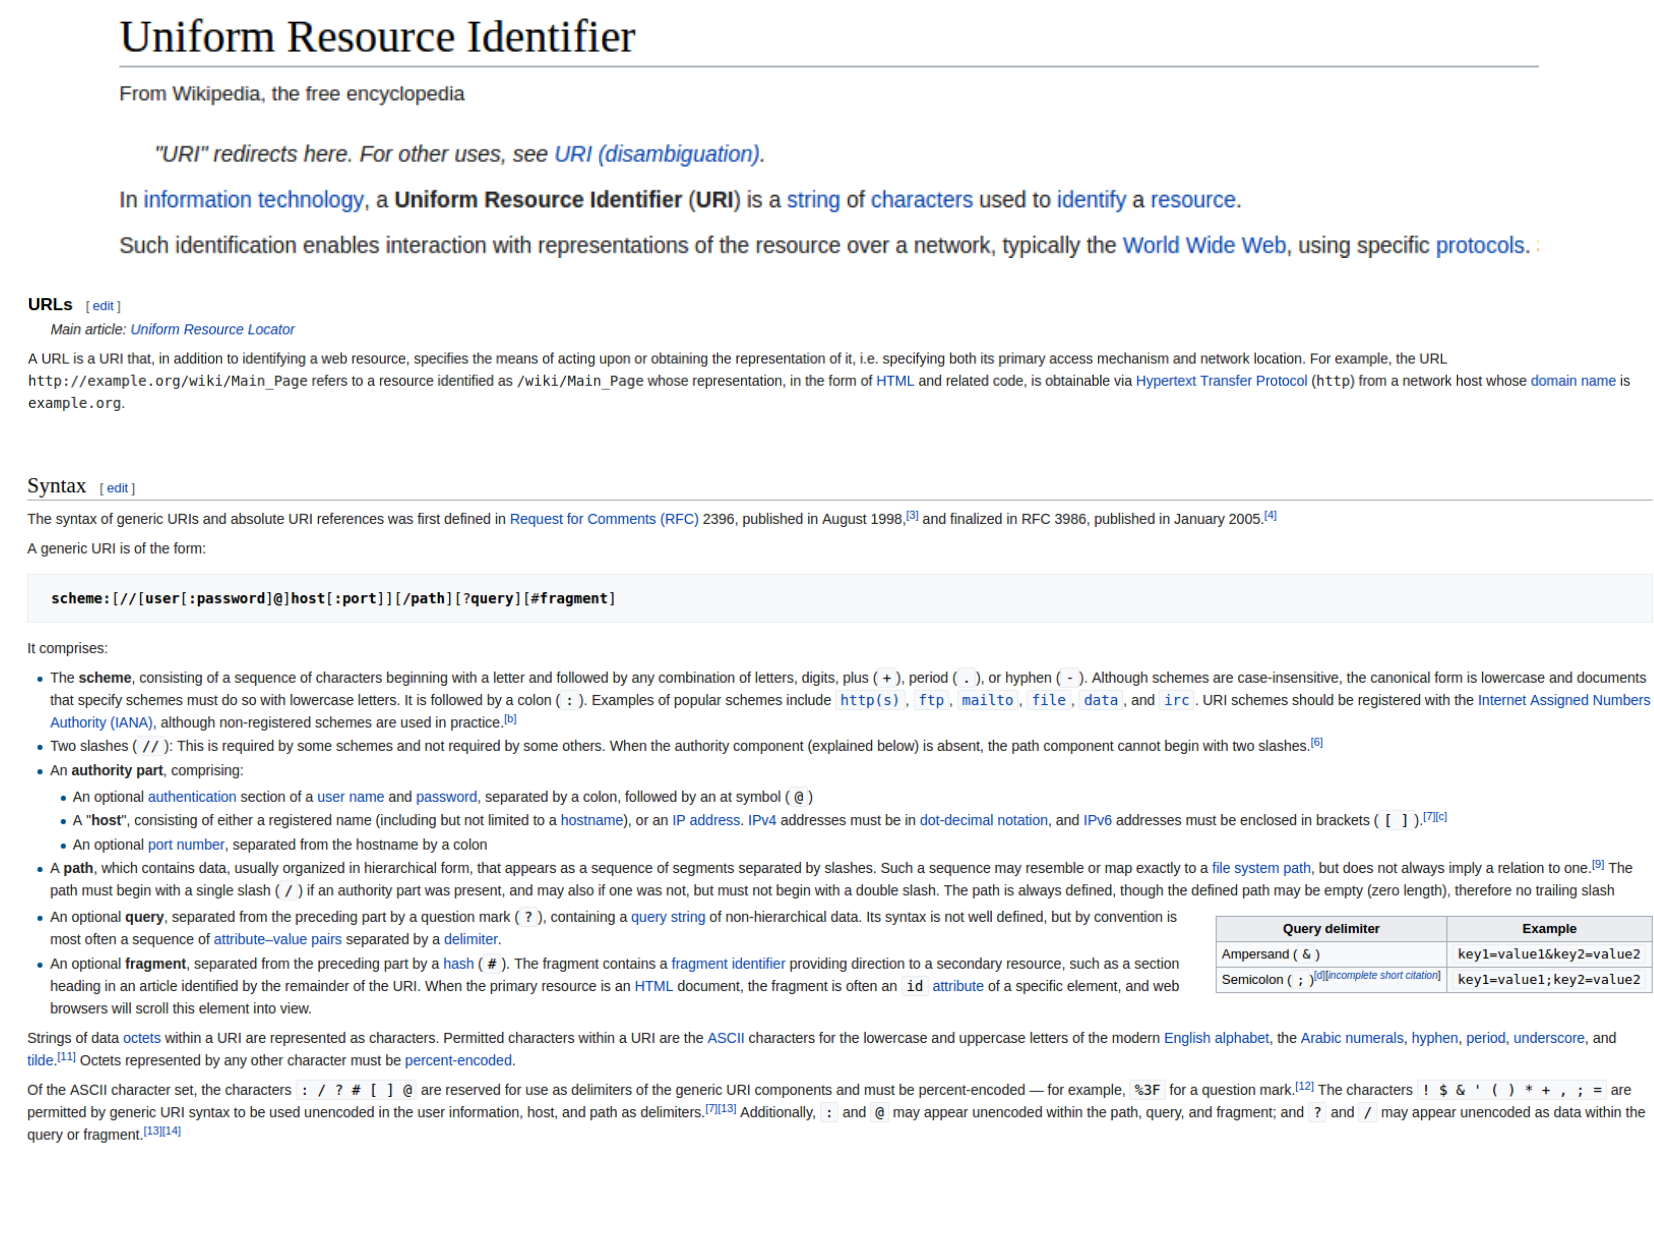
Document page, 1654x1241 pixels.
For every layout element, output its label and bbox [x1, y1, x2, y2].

picture [23, 283, 1642, 421]
picture [118, 11, 1539, 258]
picture [11, 468, 1654, 1158]
